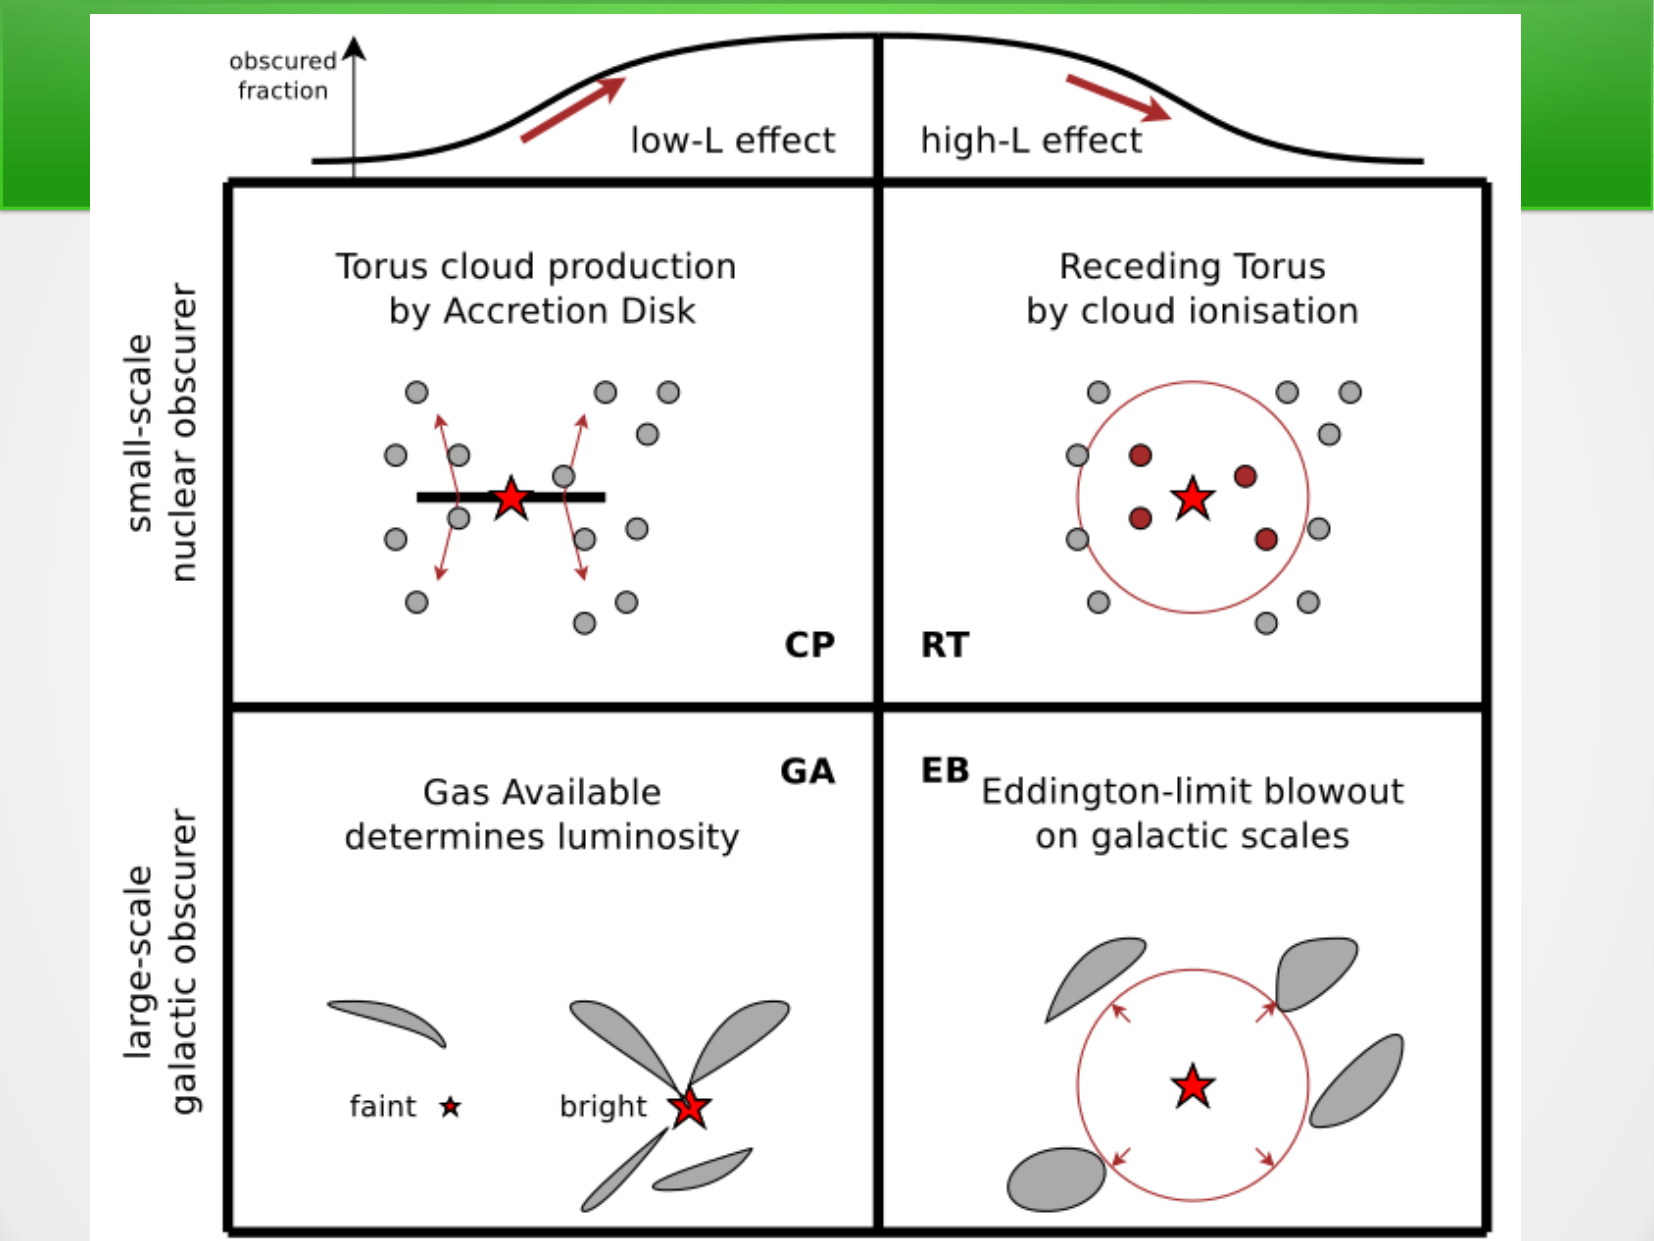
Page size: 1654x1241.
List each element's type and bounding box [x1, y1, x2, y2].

picture [90, 14, 1521, 1241]
